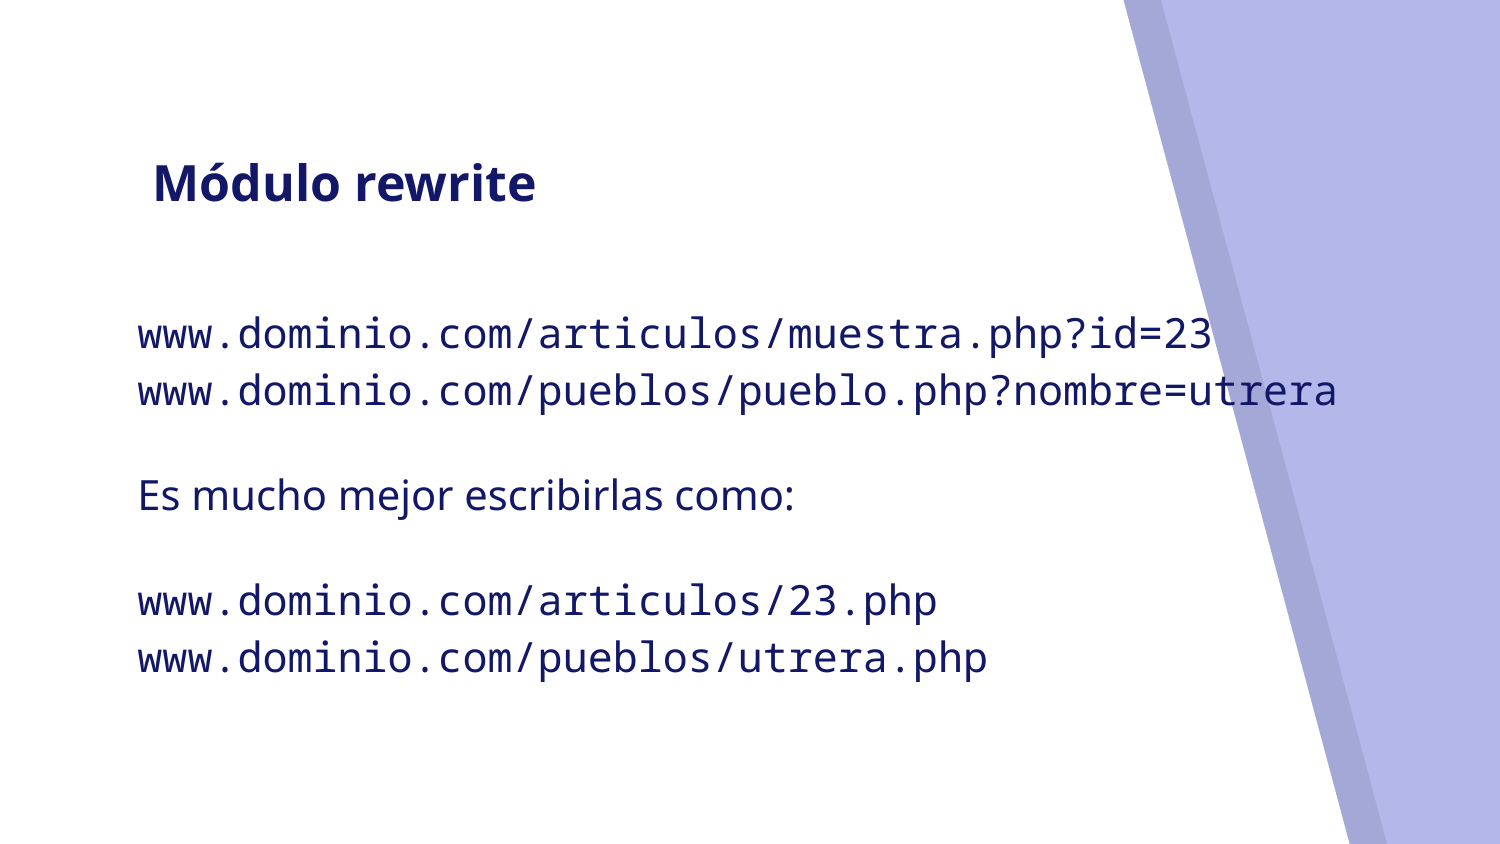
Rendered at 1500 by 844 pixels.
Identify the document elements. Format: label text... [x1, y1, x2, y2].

text_box www.dominio.com/articulos/muestra.php?id=23 www.dominio.com/pueblos/pueblo.php?nombre=utrera Es mucho mejor escribirlas como: www.dominio.com/articulos/23.php www.dominio.com/pueblos/utrera.php [137, 246, 1394, 844]
title Módulo rewrite [137, 146, 1011, 227]
